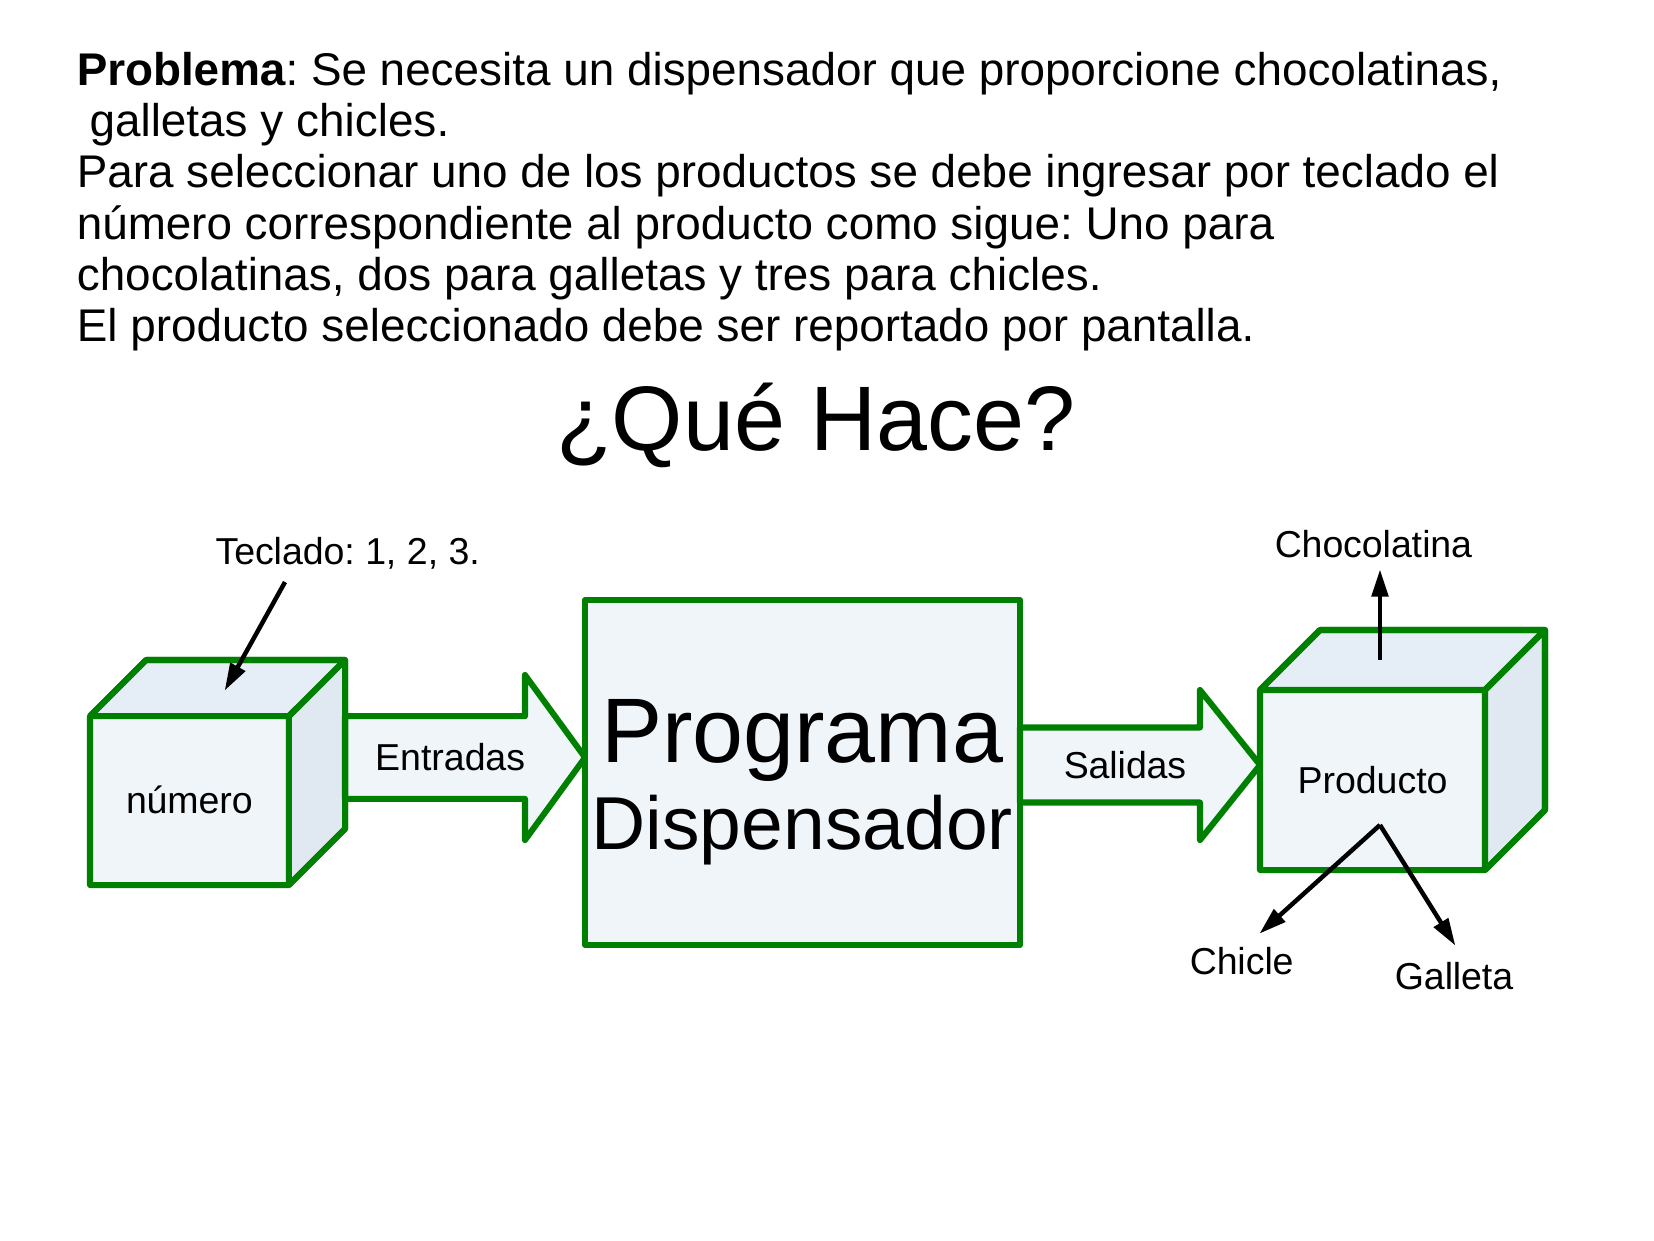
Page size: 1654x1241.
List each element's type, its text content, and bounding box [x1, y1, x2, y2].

text_box Programa Dispensador [585, 600, 1021, 946]
text_box Galleta [1380, 948, 1529, 1006]
table_header Producto [90, 660, 344, 717]
text_box Teclado: 1, 2, 3. [105, 522, 496, 583]
text_box Producto [1334, 830, 1405, 871]
title ¿Qué Hace? [71, 315, 1561, 523]
table_cell $ 500 [1260, 630, 1544, 691]
text_box Entradas [346, 675, 586, 841]
text_box Chicle [1175, 933, 1321, 991]
subtitle Problema: Se necesita un dispensador que proporcione chocolatinas, galletas y chicles. Para seleccionar uno de los productos se debe ingresar por teclado el número correspondiente al producto como sigue: Uno para chocolatinas, dos para galletas y tres para chicles. El producto seleccionado debe ser reportado por pantalla. [76, 43, 1510, 352]
text_box Producto [1260, 691, 1485, 871]
text_box número [90, 717, 288, 886]
text_box Salidas [1020, 690, 1260, 841]
text_box Chocolatina [1260, 504, 1516, 586]
